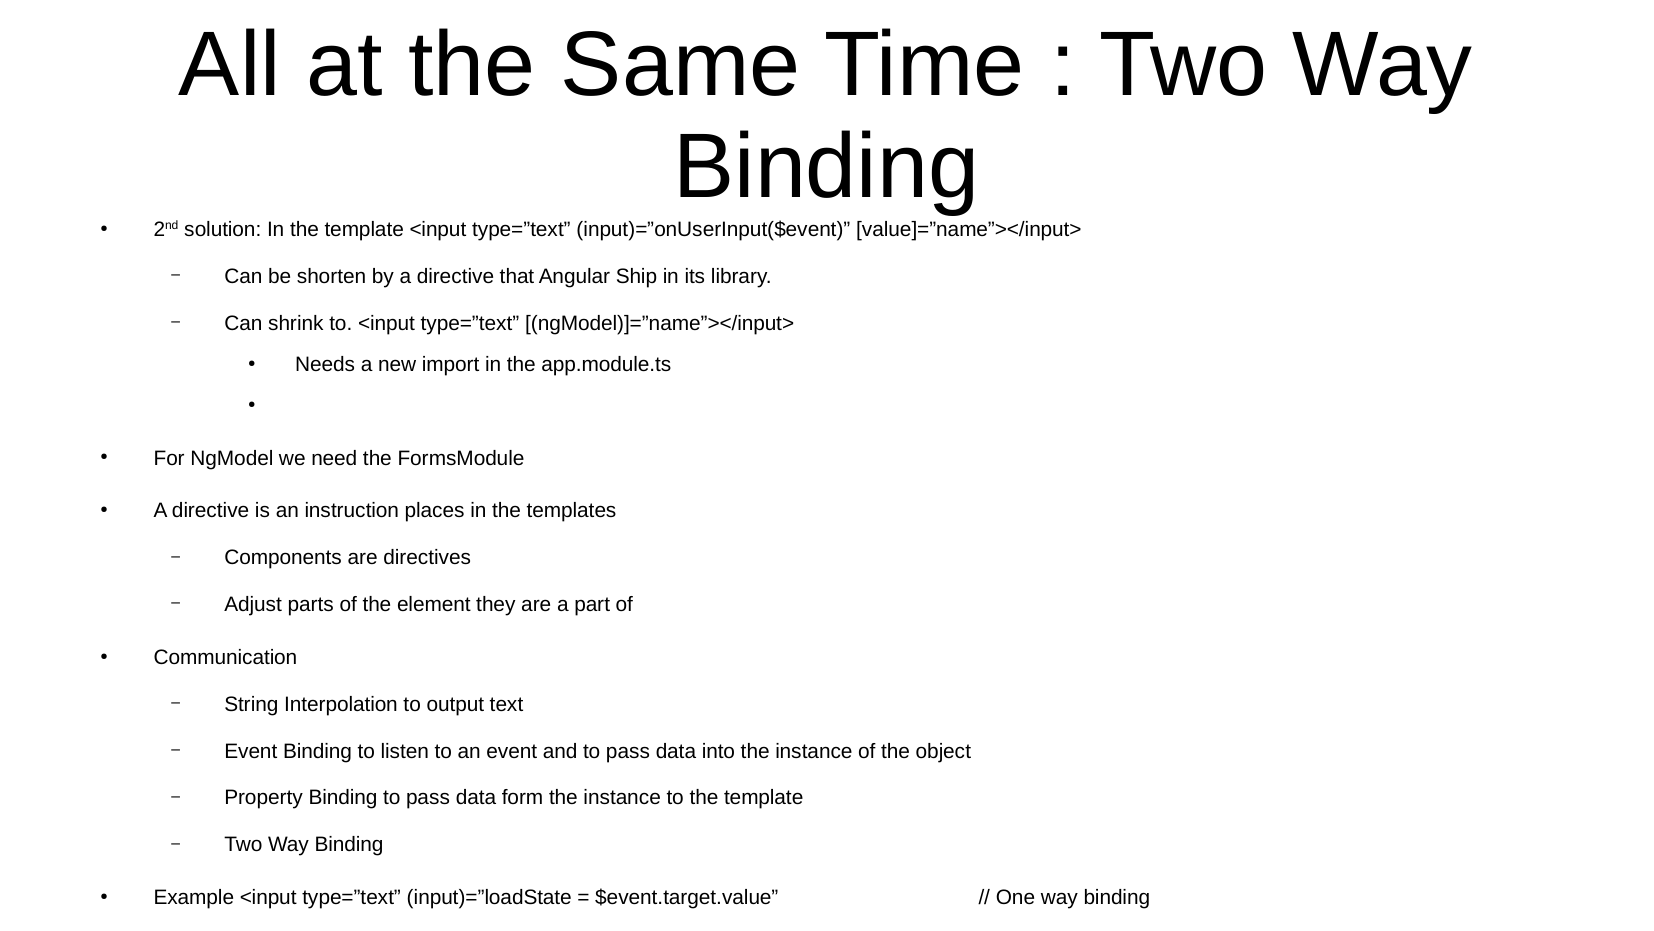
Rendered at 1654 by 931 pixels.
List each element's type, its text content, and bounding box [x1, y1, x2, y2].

list 2nd solution: In the template <input type=”text” (input)=”onUserInput($event)” [value]=”name”></input> Can be shorten by a directive that Angular Ship in its library. Can shrink to. <input type=”text” [(ngModel)]=”name”></input> Needs a new import in the app.module.ts For NgModel we need the FormsModule A directive is an instruction places in the templates Components are directives Adjust parts of the element they are a part of Communication String Interpolation to output text Event Binding to listen to an event and to pass data into the instance of the object Property Binding to pass data form the instance to the template Two Way Binding Example <input type=”text” (input)=”loadState = $event.target.value” // One way binding [82, 217, 1636, 916]
title All at the Same Time : Two Way Binding [82, 12, 1571, 217]
